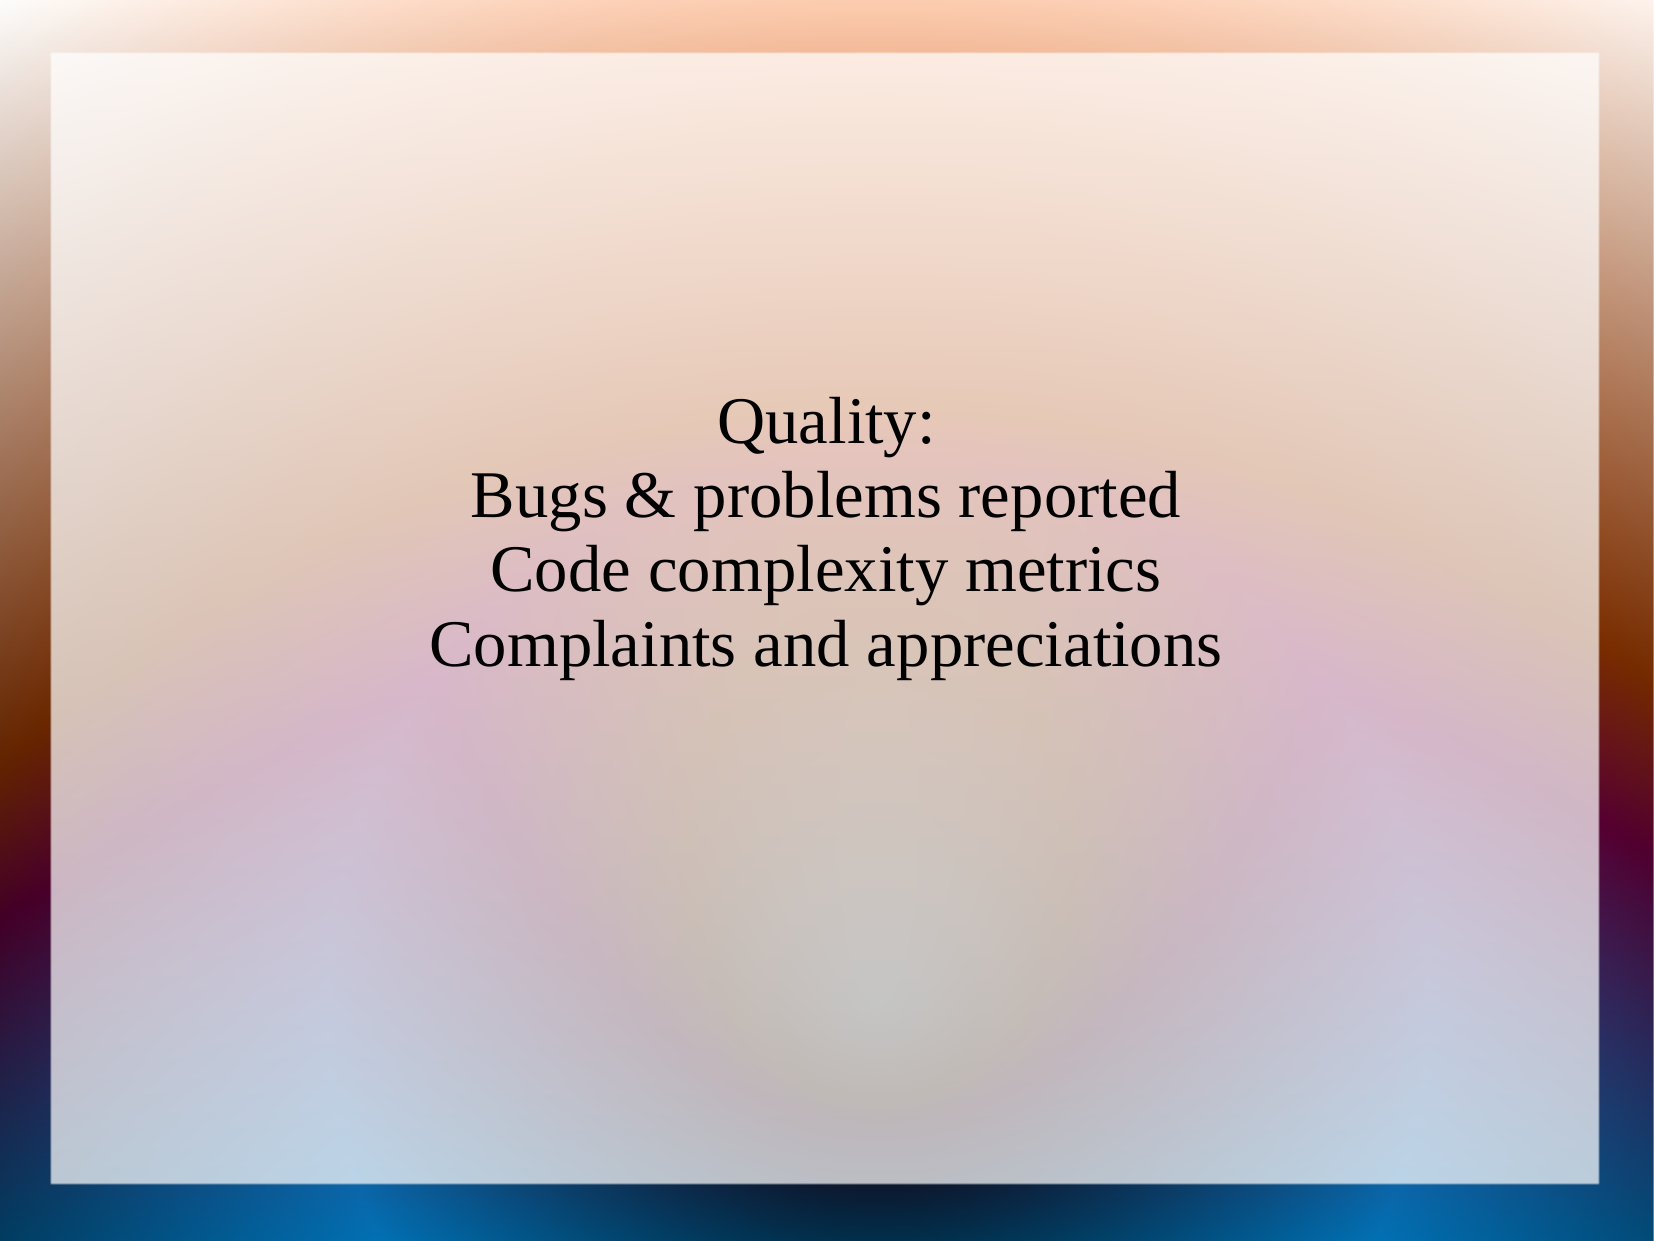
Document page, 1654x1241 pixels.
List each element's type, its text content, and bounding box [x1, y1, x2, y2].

picture [0, 0, 1654, 1241]
subtitle Quality: Bugs & problems reported Code complexity metrics Complaints and appreciations [82, 55, 1571, 1010]
